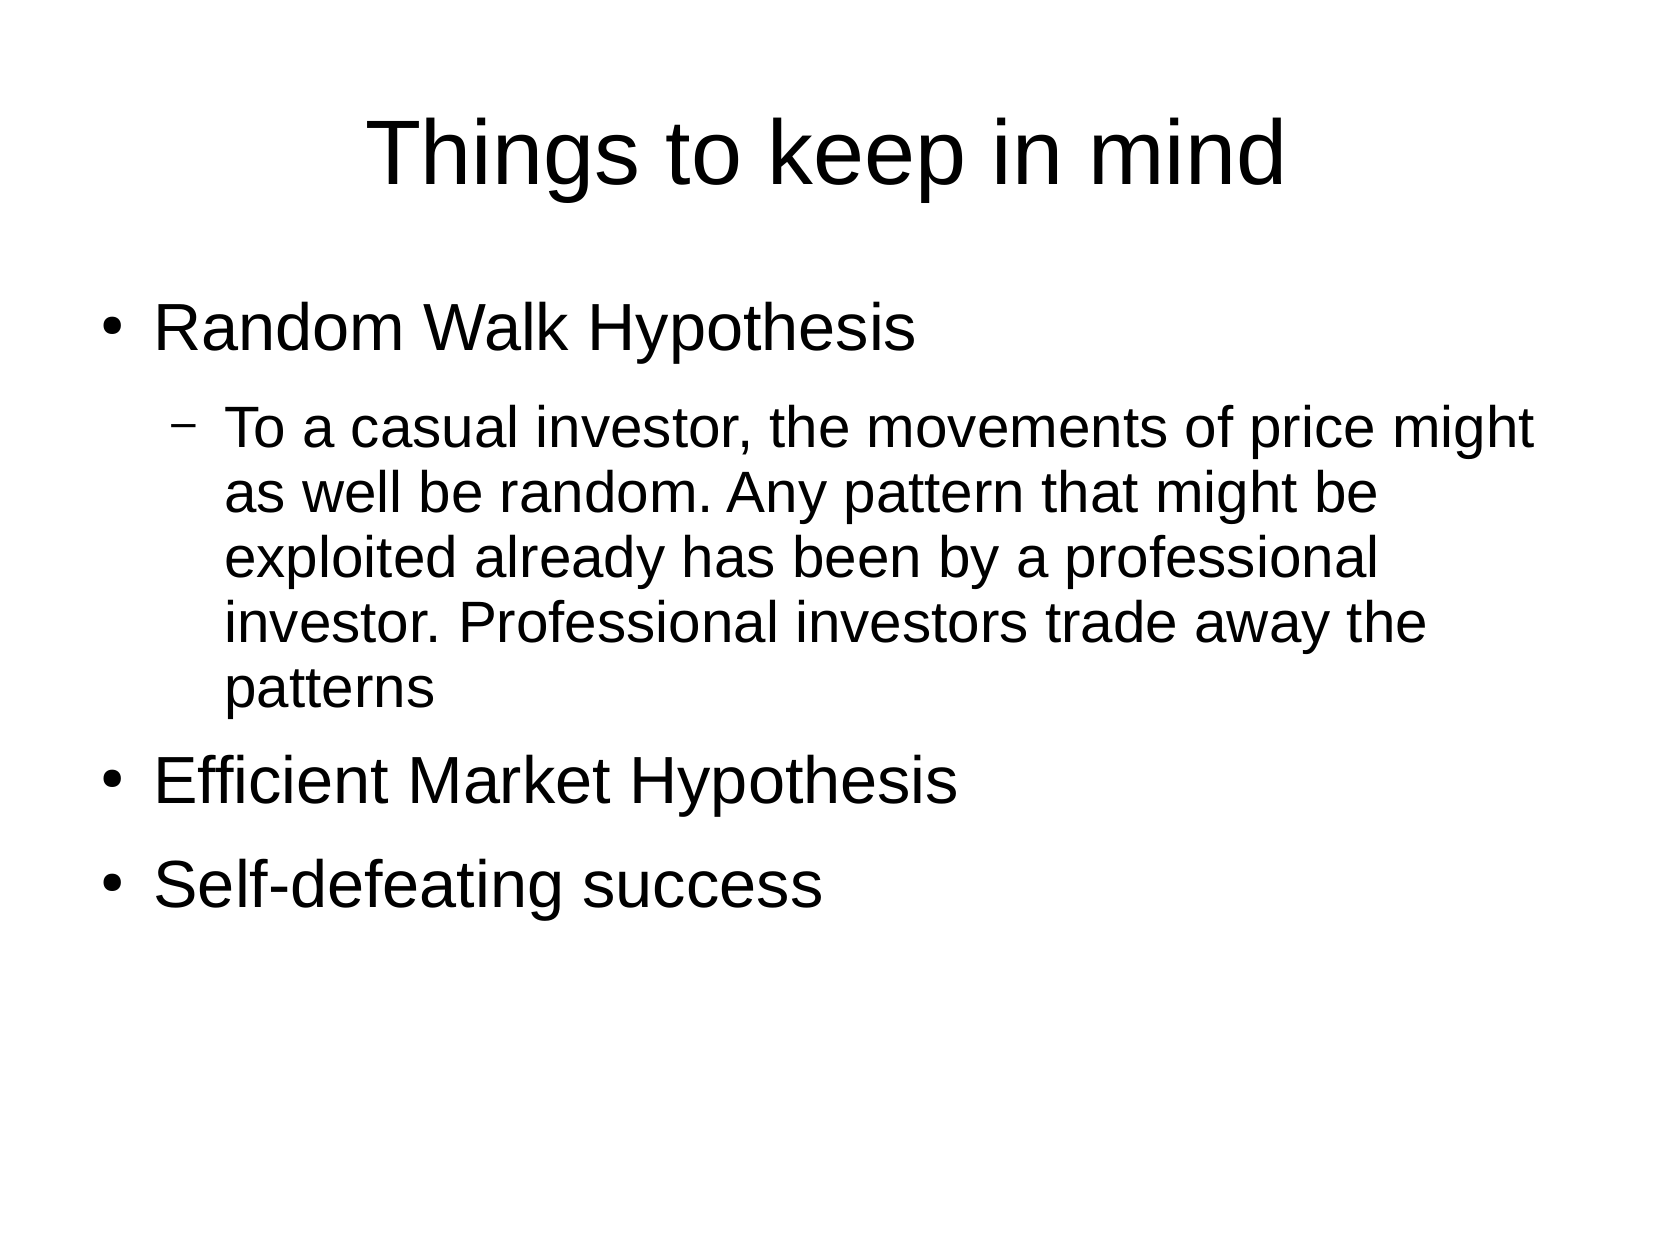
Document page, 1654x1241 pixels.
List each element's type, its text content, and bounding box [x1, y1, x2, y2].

list Random Walk Hypothesis To a casual investor, the movements of price might as well be random. Any pattern that might be exploited already has been by a professional investor. Professional investors trade away the patterns Efficient Market Hypothesis Self-defeating success [82, 290, 1571, 1010]
title Things to keep in mind [82, 49, 1571, 257]
